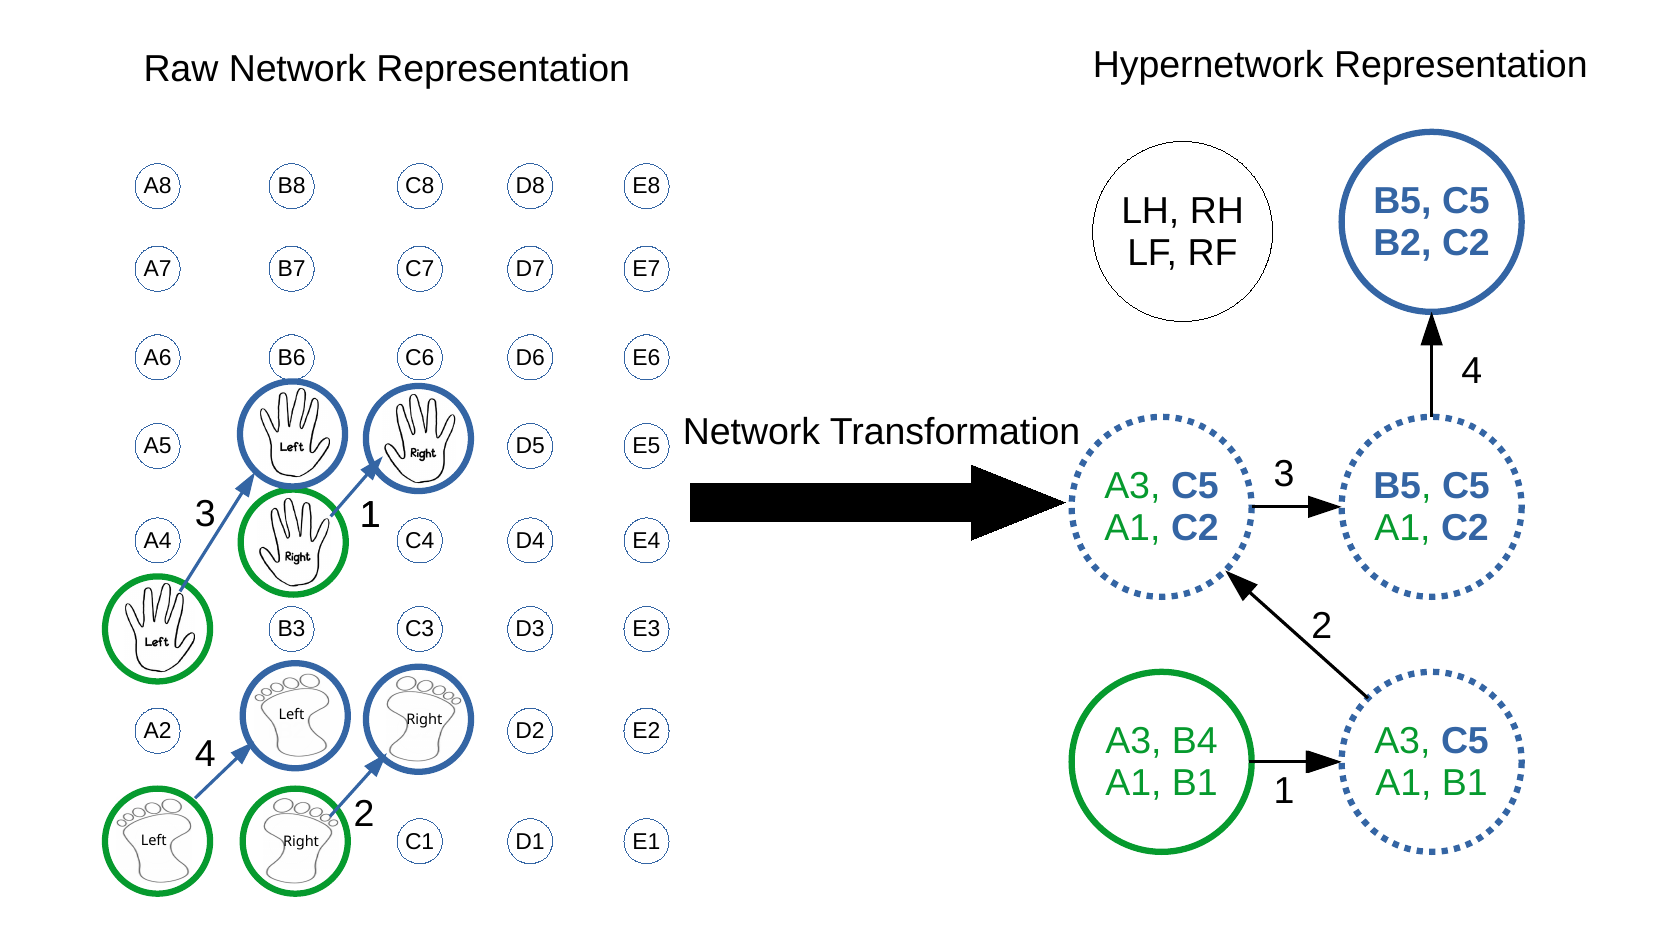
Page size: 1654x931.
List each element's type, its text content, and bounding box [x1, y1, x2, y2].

text_box 3 [1258, 445, 1297, 507]
text_box A4 [135, 517, 180, 563]
text_box A2 [135, 708, 180, 754]
text_box D6 [507, 334, 553, 380]
text_box 1 [345, 486, 383, 548]
text_box E1 [623, 818, 670, 864]
text_box E6 [624, 334, 670, 380]
text_box C8 [397, 163, 443, 209]
text_box B3 [269, 606, 315, 652]
text_box B7 [269, 246, 315, 292]
picture [259, 387, 331, 478]
text_box D4 [507, 517, 553, 563]
text_box 3 [180, 484, 218, 547]
text_box 2 [338, 784, 377, 847]
text_box LH, RH LF, RF [1092, 141, 1273, 322]
text_box E5 [624, 423, 668, 469]
text_box A3, C5 A1, B1 [1341, 671, 1522, 852]
picture [263, 798, 339, 884]
text_box D2 [507, 708, 553, 754]
text_box D5 [507, 423, 553, 469]
text_box B6 [269, 334, 315, 379]
text_box B5, C5 A1, C2 [1341, 416, 1522, 597]
picture [116, 796, 192, 883]
picture [382, 393, 456, 484]
text_box D8 [507, 163, 553, 209]
text_box A6 [135, 334, 181, 380]
text_box E3 [623, 606, 670, 652]
text_box Network Transformation [668, 403, 1096, 461]
text_box 1 [1258, 761, 1297, 824]
text_box D1 [507, 818, 553, 864]
text_box Hypernetwork Representation [1078, 36, 1603, 94]
text_box Raw Network Representation [128, 39, 646, 97]
text_box [690, 465, 1066, 541]
text_box C6 [397, 334, 443, 380]
text_box C7 [397, 246, 443, 292]
text_box A8 [135, 163, 181, 209]
picture [254, 671, 330, 757]
text_box A5 [135, 423, 181, 469]
text_box E8 [624, 163, 670, 209]
picture [455, 676, 462, 683]
text_box E4 [624, 517, 670, 563]
text_box 2 [1296, 596, 1335, 654]
text_box B8 [269, 163, 315, 209]
picture [386, 676, 462, 762]
text_box E2 [623, 708, 670, 754]
text_box 4 [180, 724, 218, 787]
text_box D7 [507, 246, 553, 292]
picture [124, 582, 196, 673]
text_box E7 [624, 246, 670, 292]
text_box 4 [1446, 341, 1485, 404]
picture [116, 796, 123, 803]
text_box D3 [507, 606, 553, 652]
text_box A3, C5 A1, C2 [1071, 416, 1252, 597]
text_box B5, C5 B2, C2 [1341, 131, 1522, 312]
text_box C3 [397, 606, 443, 652]
text_box A7 [135, 246, 181, 292]
text_box C1 [397, 818, 443, 864]
picture [257, 496, 331, 587]
text_box A3, B4 A1, B1 [1071, 671, 1252, 852]
text_box C4 [397, 517, 443, 563]
picture [332, 877, 339, 884]
